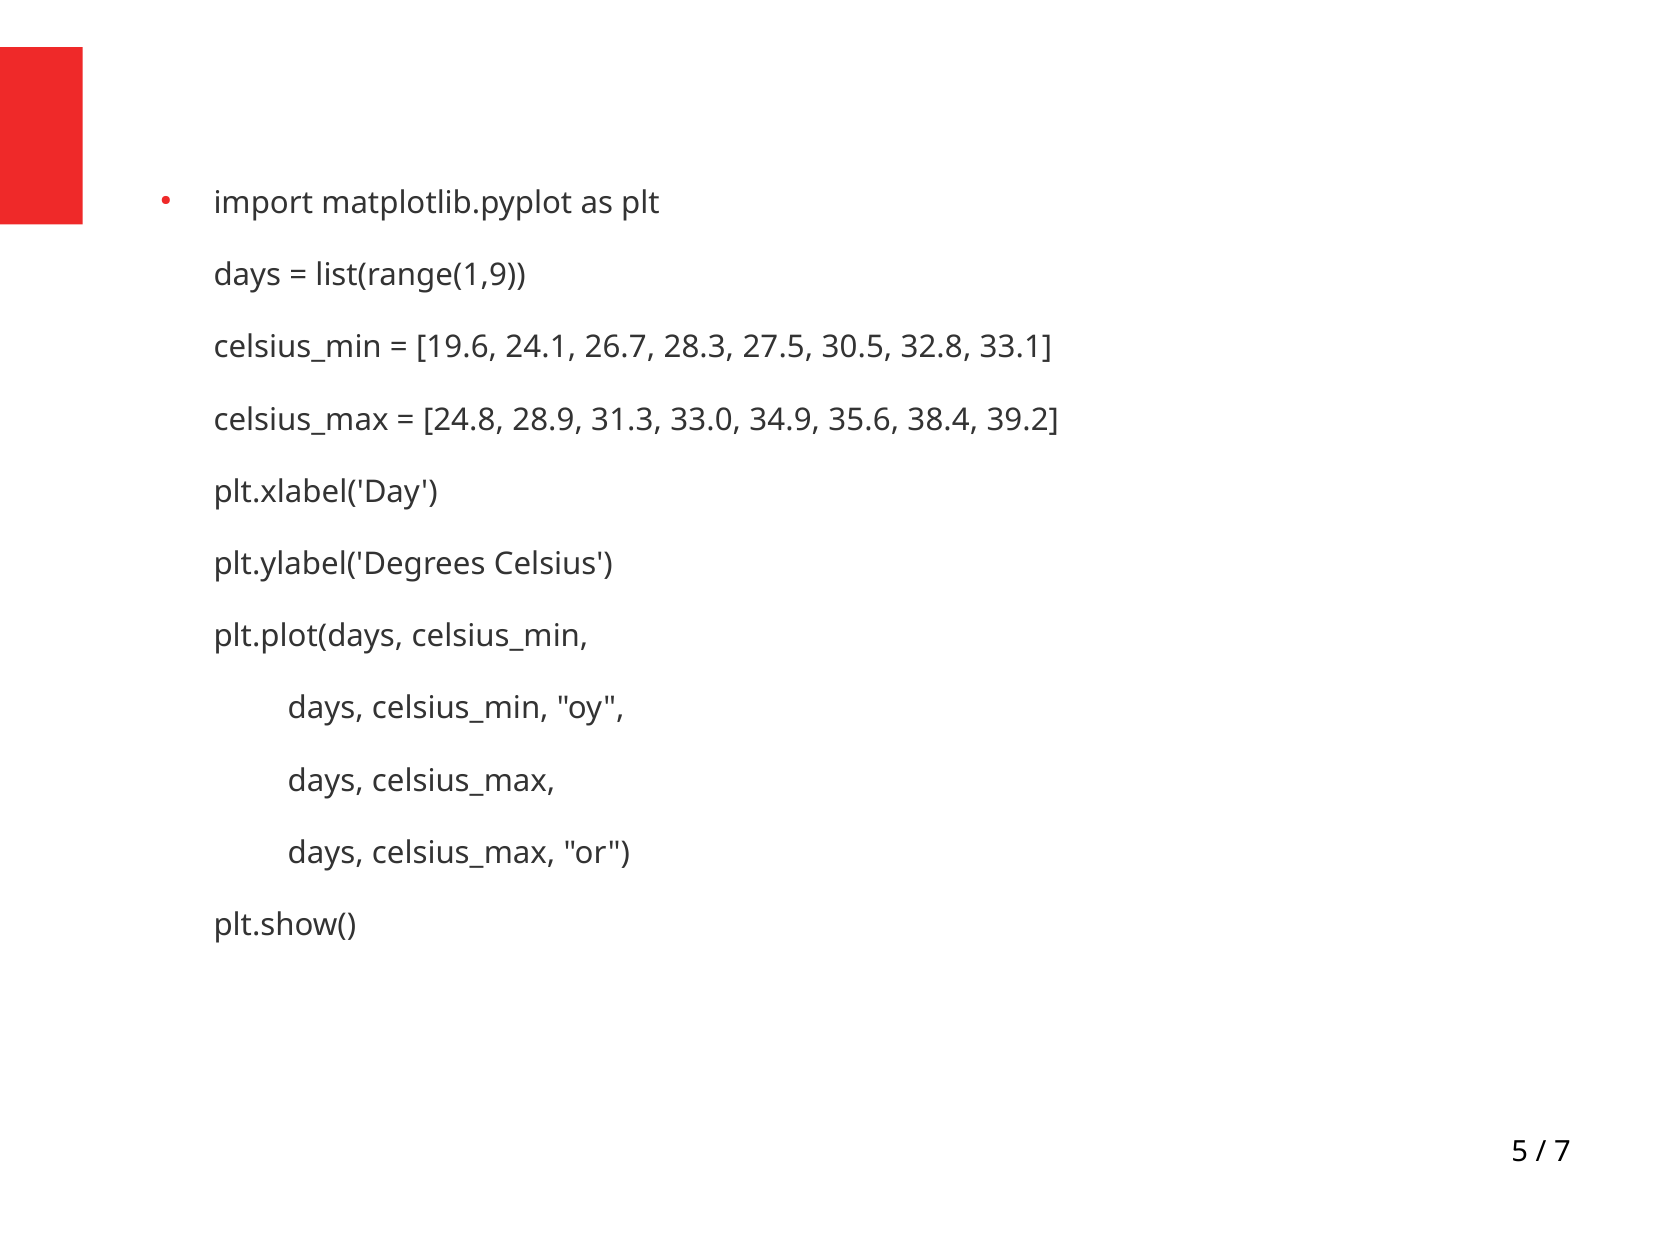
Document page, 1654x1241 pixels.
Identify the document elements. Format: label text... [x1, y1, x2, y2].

list import matplotlib.pyplot as plt days = list(range(1,9)) celsius_min = [19.6, 24.1, 26.7, 28.3, 27.5, 30.5, 32.8, 33.1] celsius_max = [24.8, 28.9, 31.3, 33.0, 34.9, 35.6, 38.4, 39.2] plt.xlabel('Day') plt.ylabel('Degrees Celsius') plt.plot(days, celsius_min, days, celsius_min, "oy", days, celsius_max, days, celsius_max, "or") plt.show() [142, 180, 1561, 900]
